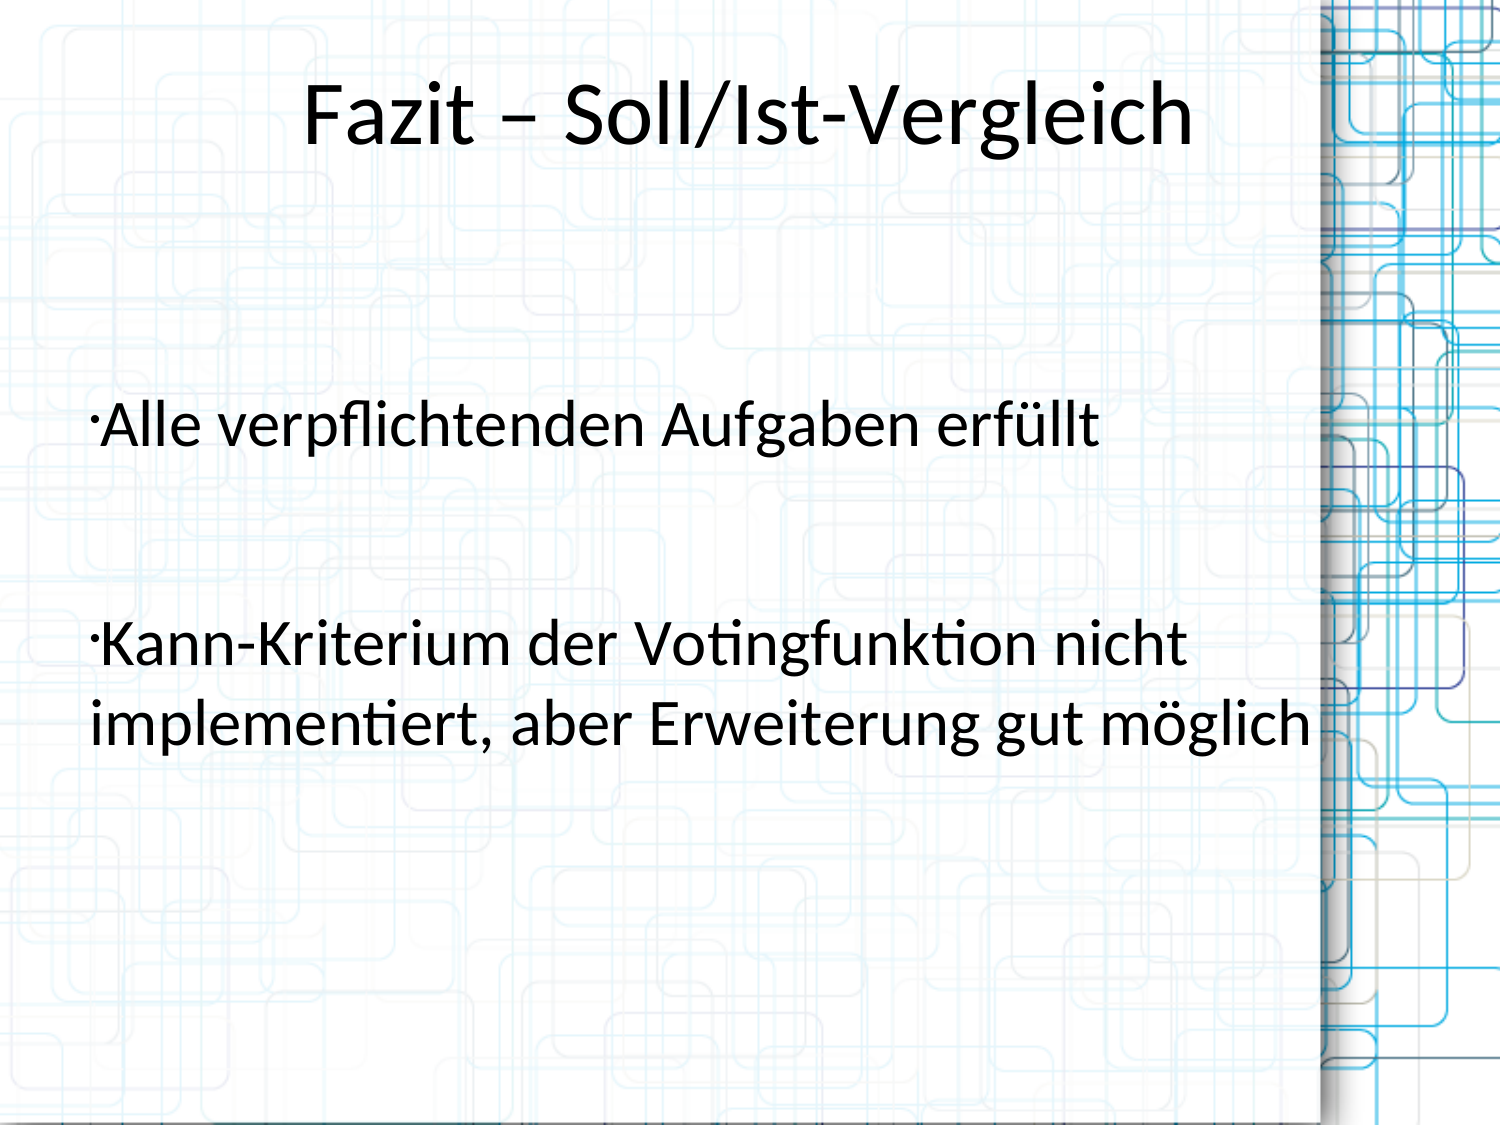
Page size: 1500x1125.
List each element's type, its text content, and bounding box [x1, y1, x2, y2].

title Fazit – Soll/Ist-Vergleich [75, 45, 1425, 233]
list Alle verpflichtenden Aufgaben erfüllt Kann-Kriterium der Votingfunktion nicht implementiert, aber Erweiterung gut möglich [75, 262, 1425, 1005]
